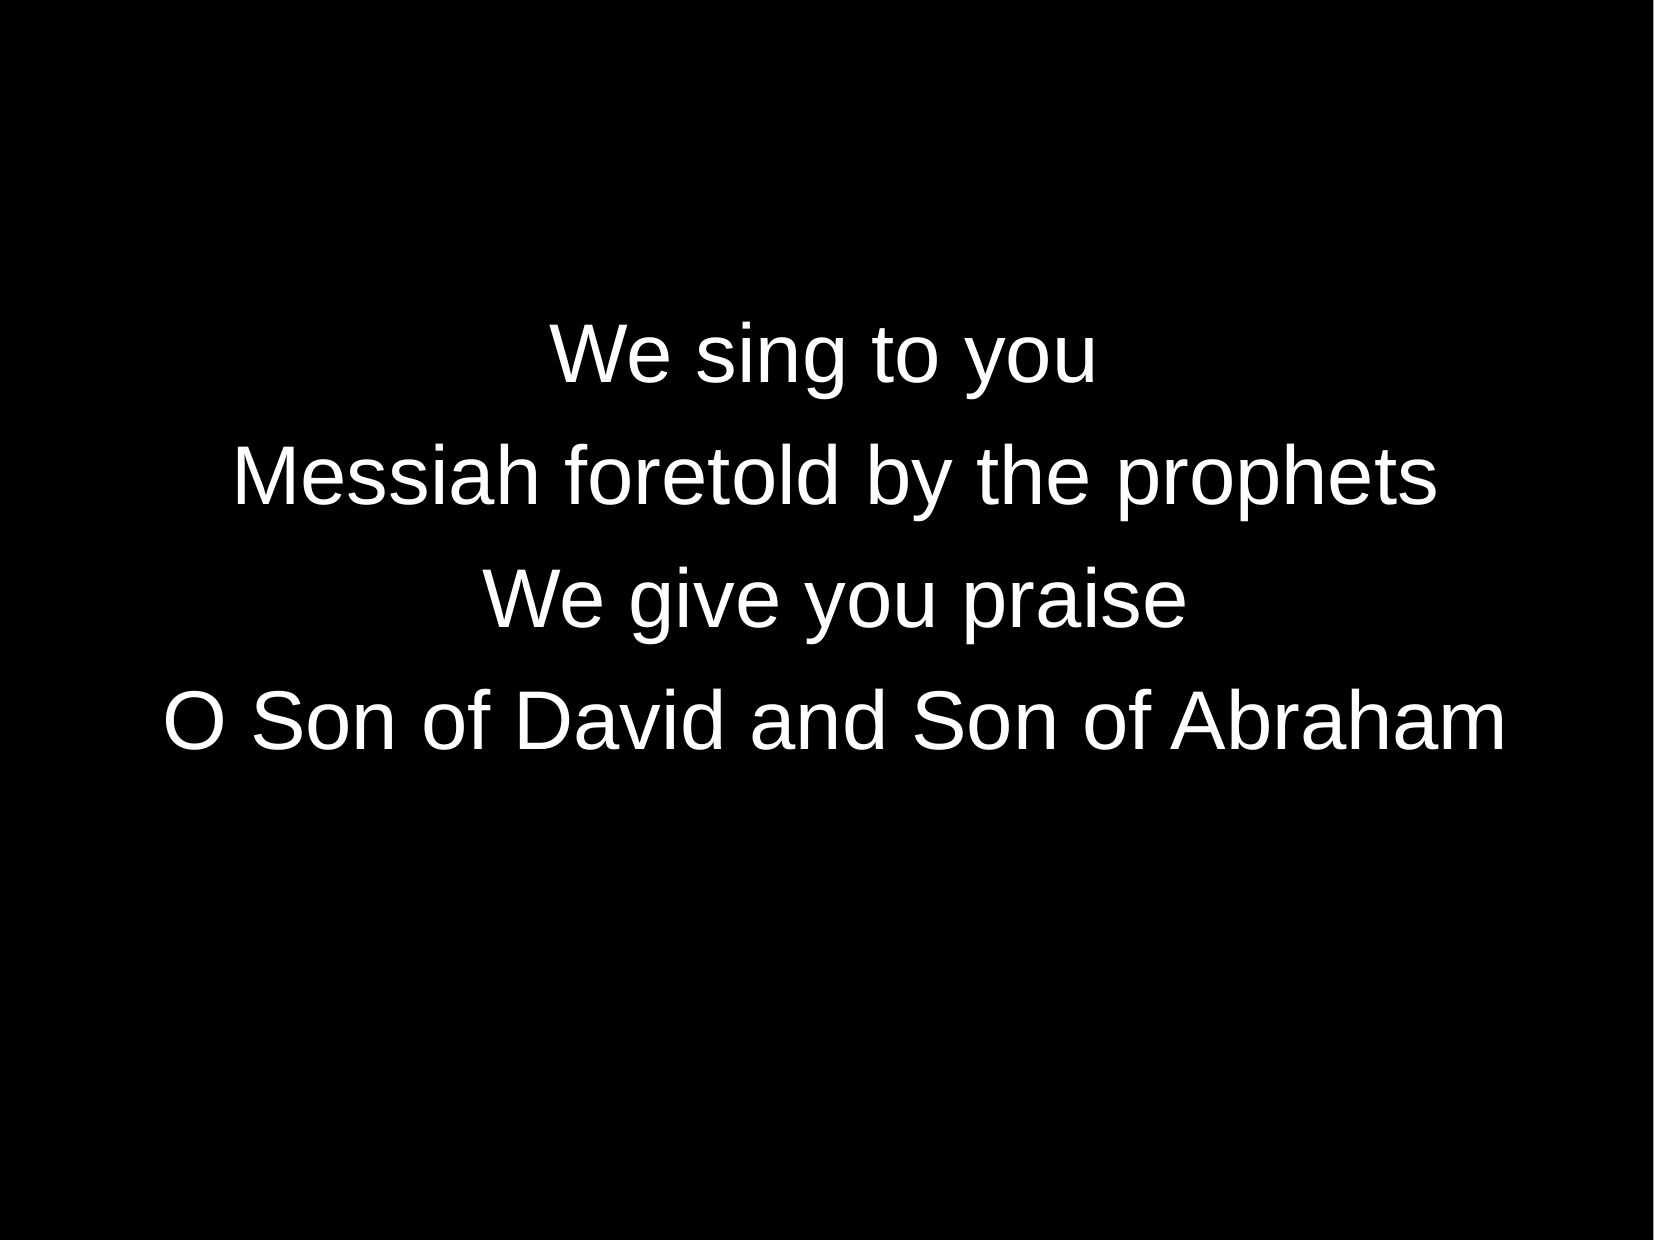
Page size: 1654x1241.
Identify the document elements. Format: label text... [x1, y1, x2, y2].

list We sing to you Messiah foretold by the prophets We give you praise O Son of David and Son of Abraham [0, 307, 1654, 1027]
